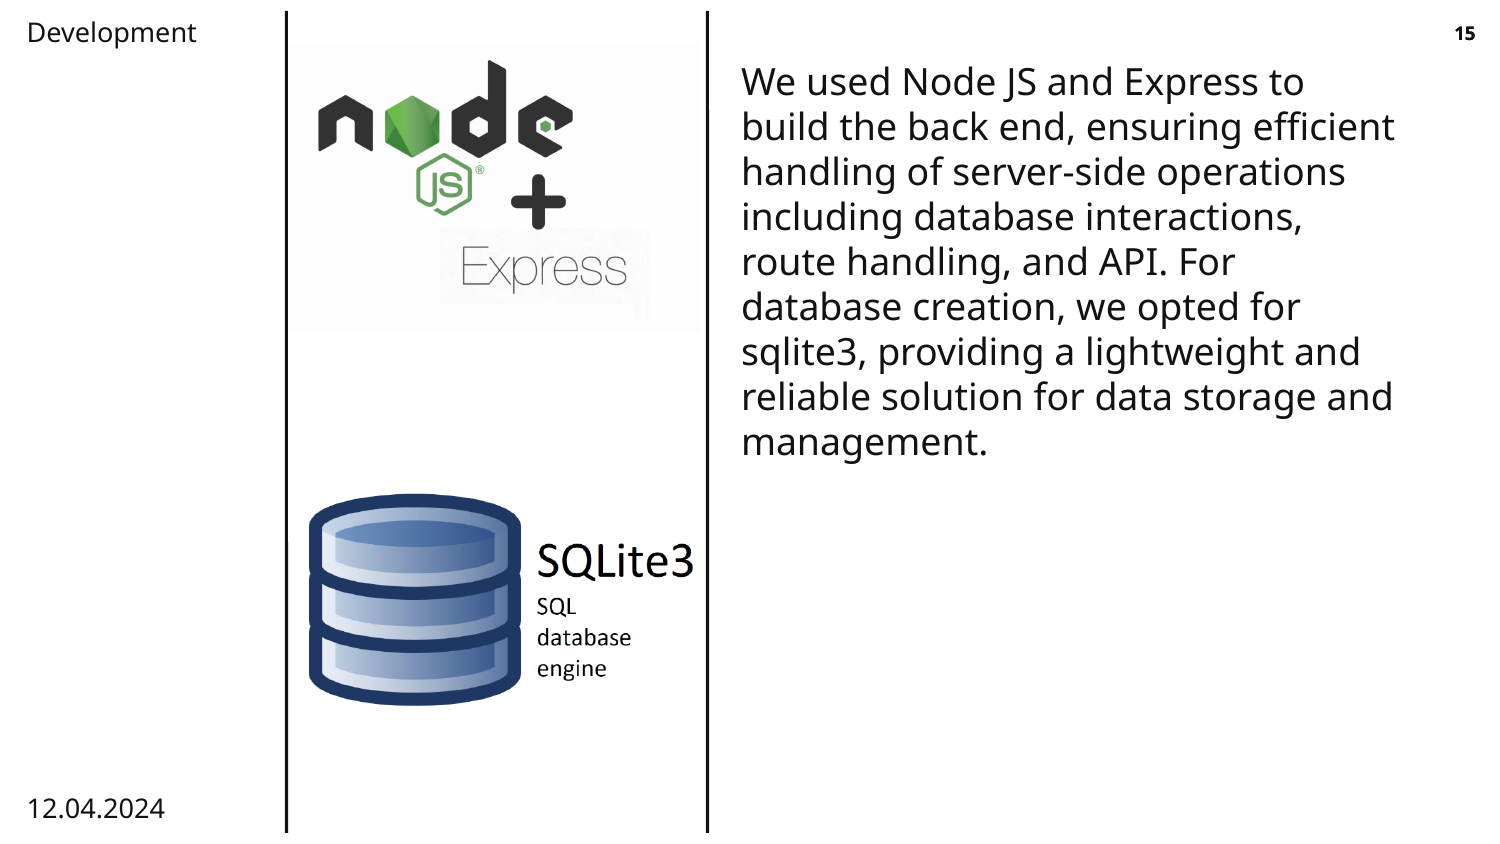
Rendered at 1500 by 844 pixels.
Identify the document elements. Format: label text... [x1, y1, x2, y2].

list 12.04.2024 [11, 782, 264, 833]
picture [293, 437, 704, 801]
slide_number <number> [1400, 6, 1491, 72]
picture [289, 42, 701, 333]
list We used Node JS and Express to build the back end, ensuring efficient handling of server-side operations including database interactions, route handling, and API. For database creation, we opted for sqlite3, providing a lightweight and reliable solution for data storage and management. [726, 42, 1416, 311]
list Development [11, 6, 264, 58]
